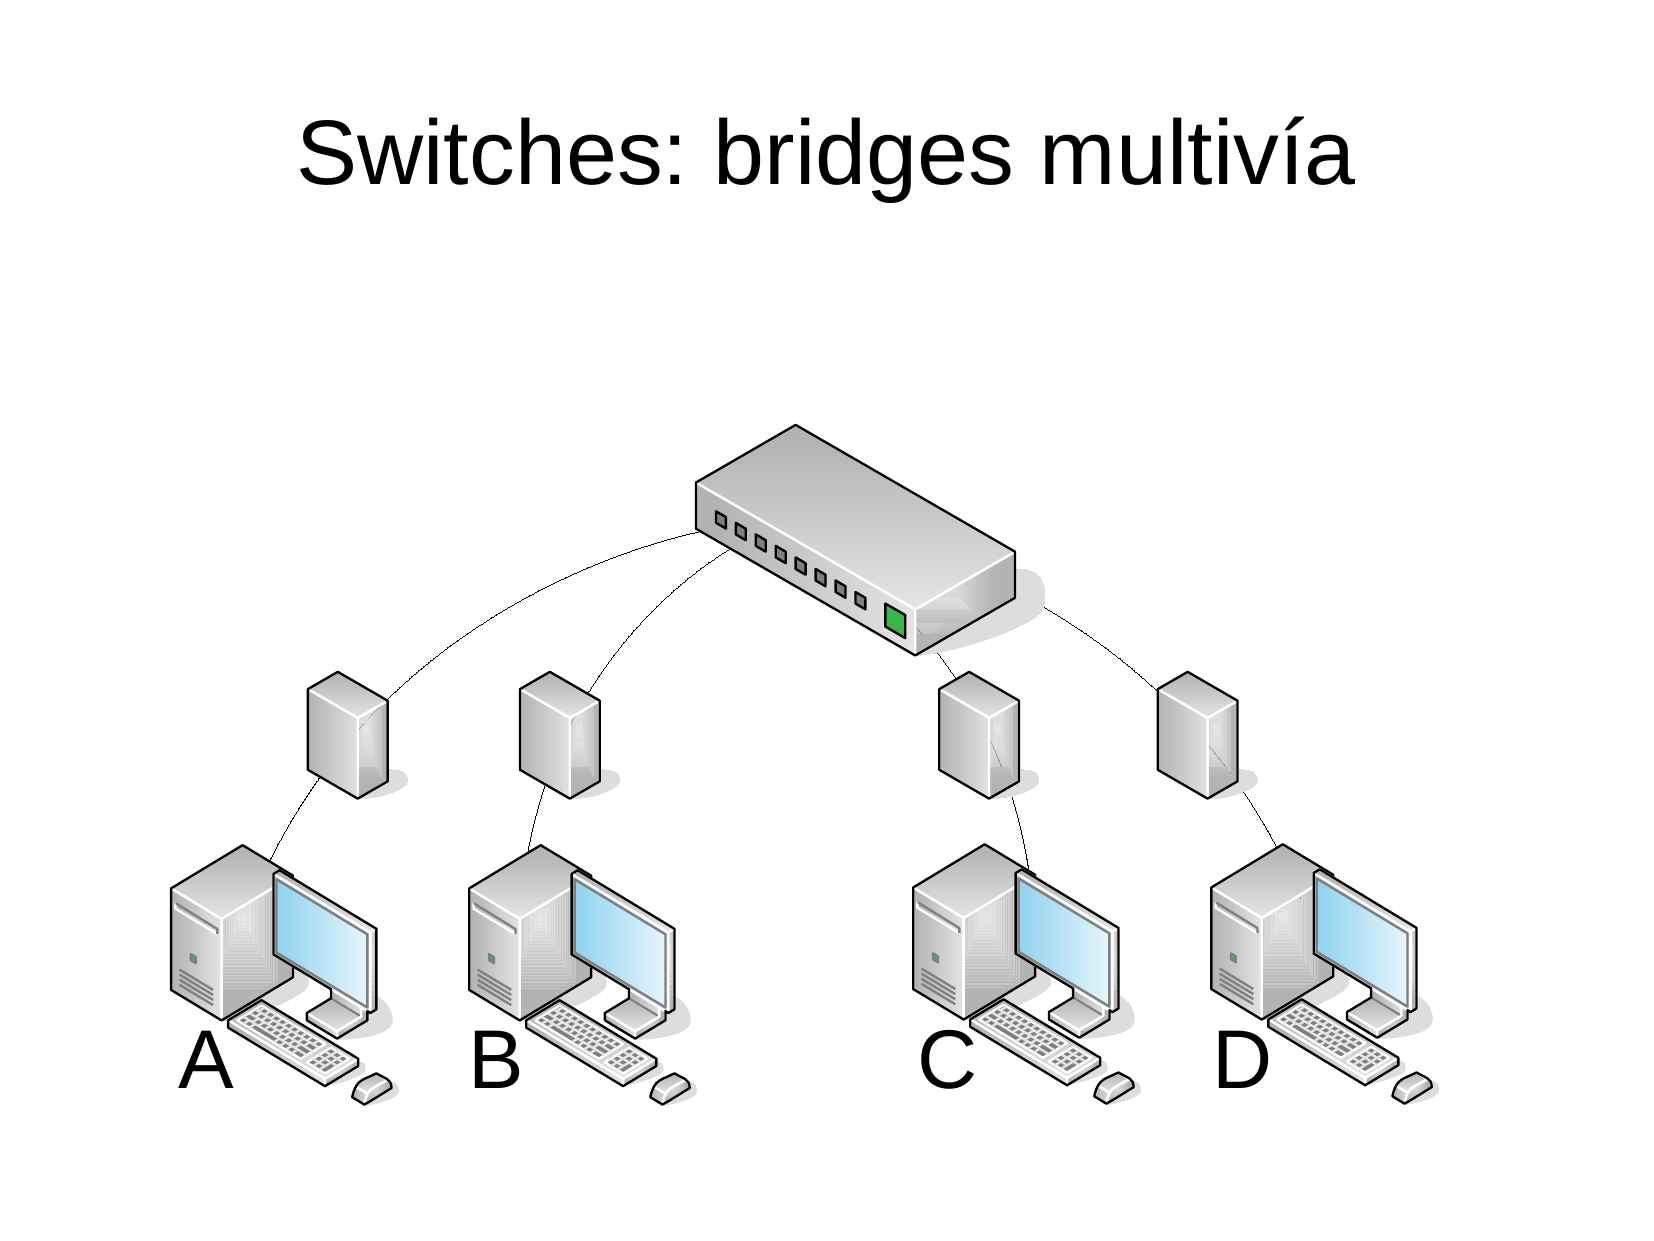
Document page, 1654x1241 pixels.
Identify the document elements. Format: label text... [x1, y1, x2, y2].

text_box [639, 998, 690, 1039]
text_box [341, 998, 392, 1039]
text_box [631, 1062, 663, 1084]
text_box [522, 674, 598, 796]
text_box [1097, 1075, 1132, 1101]
text_box [362, 769, 408, 799]
text_box [972, 1001, 1099, 1083]
title Switches: bridges multivía [82, 49, 1571, 257]
text_box [310, 674, 386, 796]
text_box B [453, 1005, 539, 1114]
text_box [1381, 997, 1432, 1038]
text_box [1083, 997, 1134, 1038]
text_box [941, 674, 1017, 796]
text_box [275, 872, 375, 1036]
text_box [574, 769, 620, 799]
text_box [1017, 872, 1117, 1035]
text_box [261, 970, 309, 1006]
text_box [915, 847, 1033, 1017]
text_box [1315, 872, 1415, 1035]
text_box [698, 427, 1013, 653]
text_box [1213, 847, 1332, 1017]
text_box [1110, 1081, 1140, 1104]
text_box [1395, 1075, 1430, 1101]
text_box [333, 1062, 365, 1084]
text_box [1075, 1061, 1107, 1083]
text_box [573, 873, 673, 1036]
text_box [173, 847, 291, 1005]
text_box [368, 1082, 398, 1105]
text_box [1302, 969, 1349, 1006]
text_box [653, 1076, 688, 1102]
text_box [354, 1076, 390, 1102]
text_box [1270, 1002, 1397, 1083]
text_box [250, 1002, 357, 1084]
text_box C [902, 1005, 993, 1114]
text_box [1211, 769, 1258, 799]
text_box [993, 769, 1039, 799]
text_box [471, 848, 589, 1018]
text_box [666, 1082, 696, 1105]
text_box [919, 568, 1045, 656]
text_box [1409, 1081, 1438, 1104]
text_box [528, 1002, 655, 1084]
text_box [1159, 674, 1236, 796]
text_box D [1197, 1005, 1288, 1114]
text_box A [164, 1005, 250, 1114]
text_box [1004, 969, 1051, 1006]
text_box [560, 970, 607, 1006]
text_box [1373, 1061, 1405, 1083]
